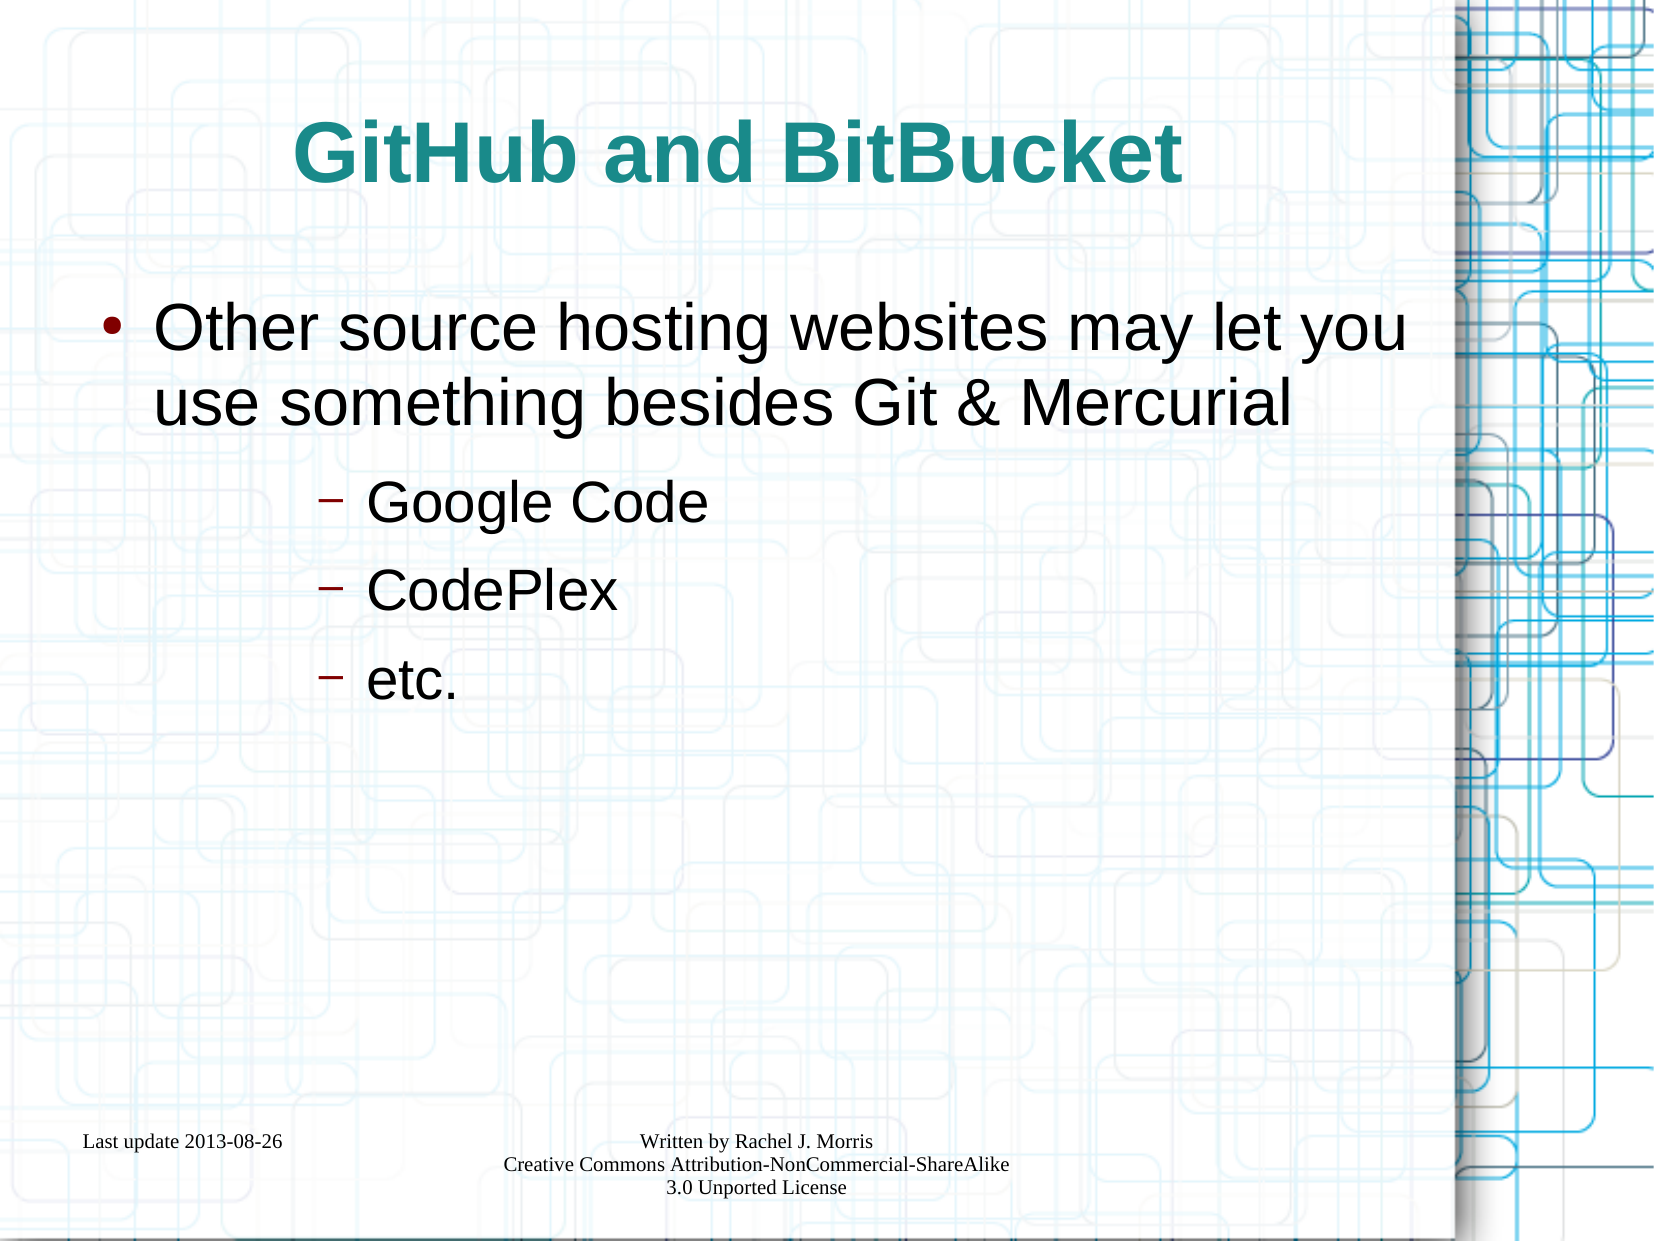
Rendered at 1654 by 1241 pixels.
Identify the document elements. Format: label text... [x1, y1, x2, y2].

list Other source hosting websites may let you use something besides Git & Mercurial Google Code CodePlex etc. [82, 290, 1418, 1010]
picture [0, 0, 1654, 1241]
title GitHub and BitBucket [59, 49, 1418, 257]
